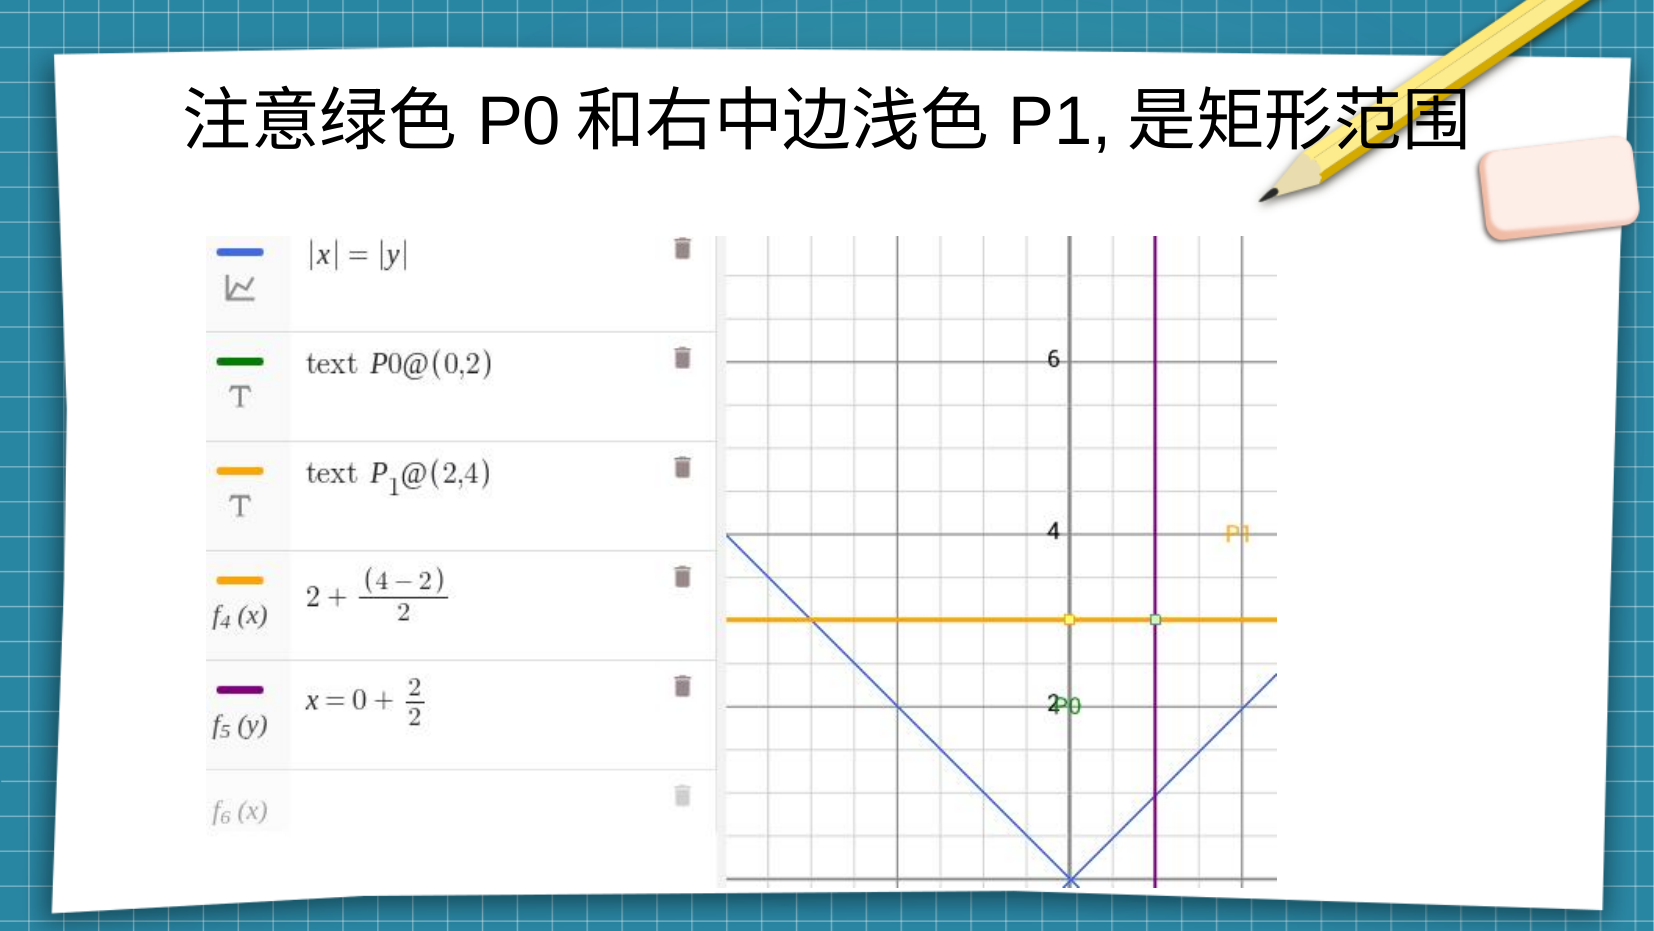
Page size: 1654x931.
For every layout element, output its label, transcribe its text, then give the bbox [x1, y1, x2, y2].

picture [0, 0, 1654, 931]
title 注意绿色P0和右中边浅色P1,是矩形范围 [82, 37, 1571, 193]
